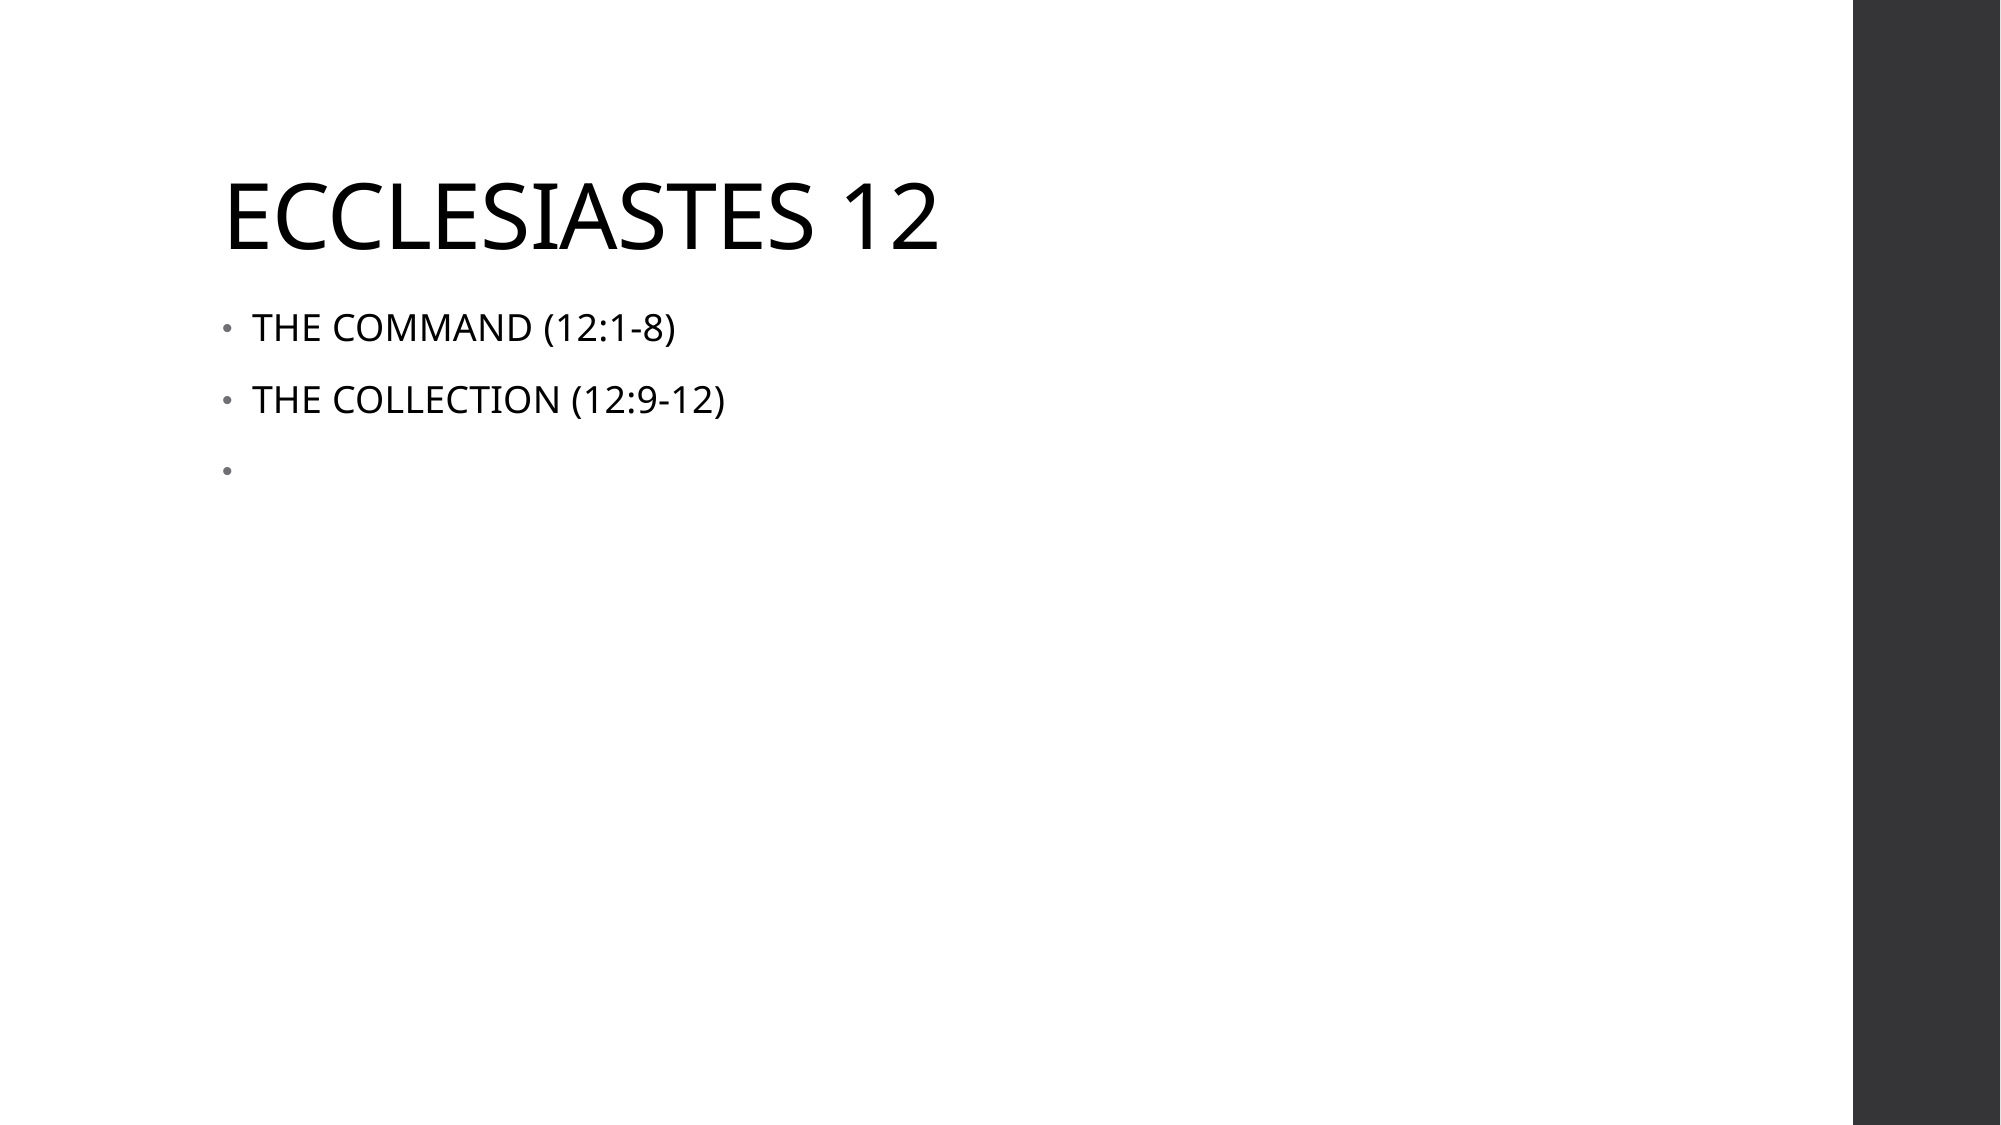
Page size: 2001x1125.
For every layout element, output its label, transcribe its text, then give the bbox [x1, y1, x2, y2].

title ECCLESIASTES 12 [206, 60, 1797, 278]
list THE COMMAND (12:1-8) THE COLLECTION (12:9-12) [206, 299, 1617, 1014]
